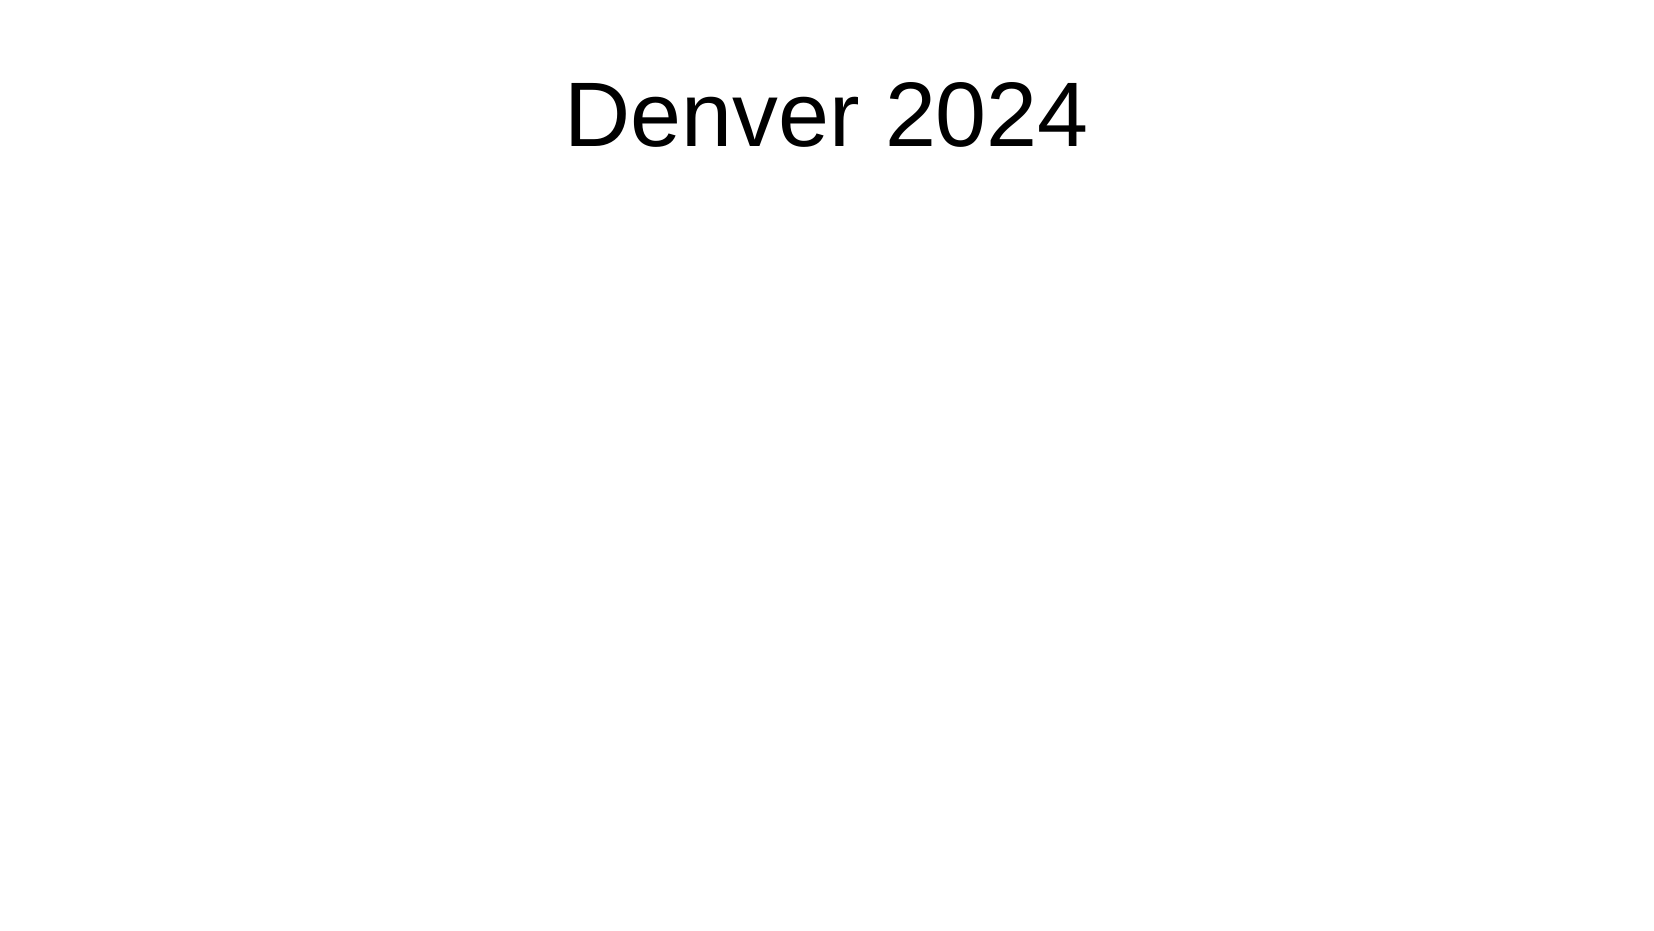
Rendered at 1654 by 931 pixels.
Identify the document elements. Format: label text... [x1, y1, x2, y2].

title Denver 2024 [82, 37, 1571, 193]
